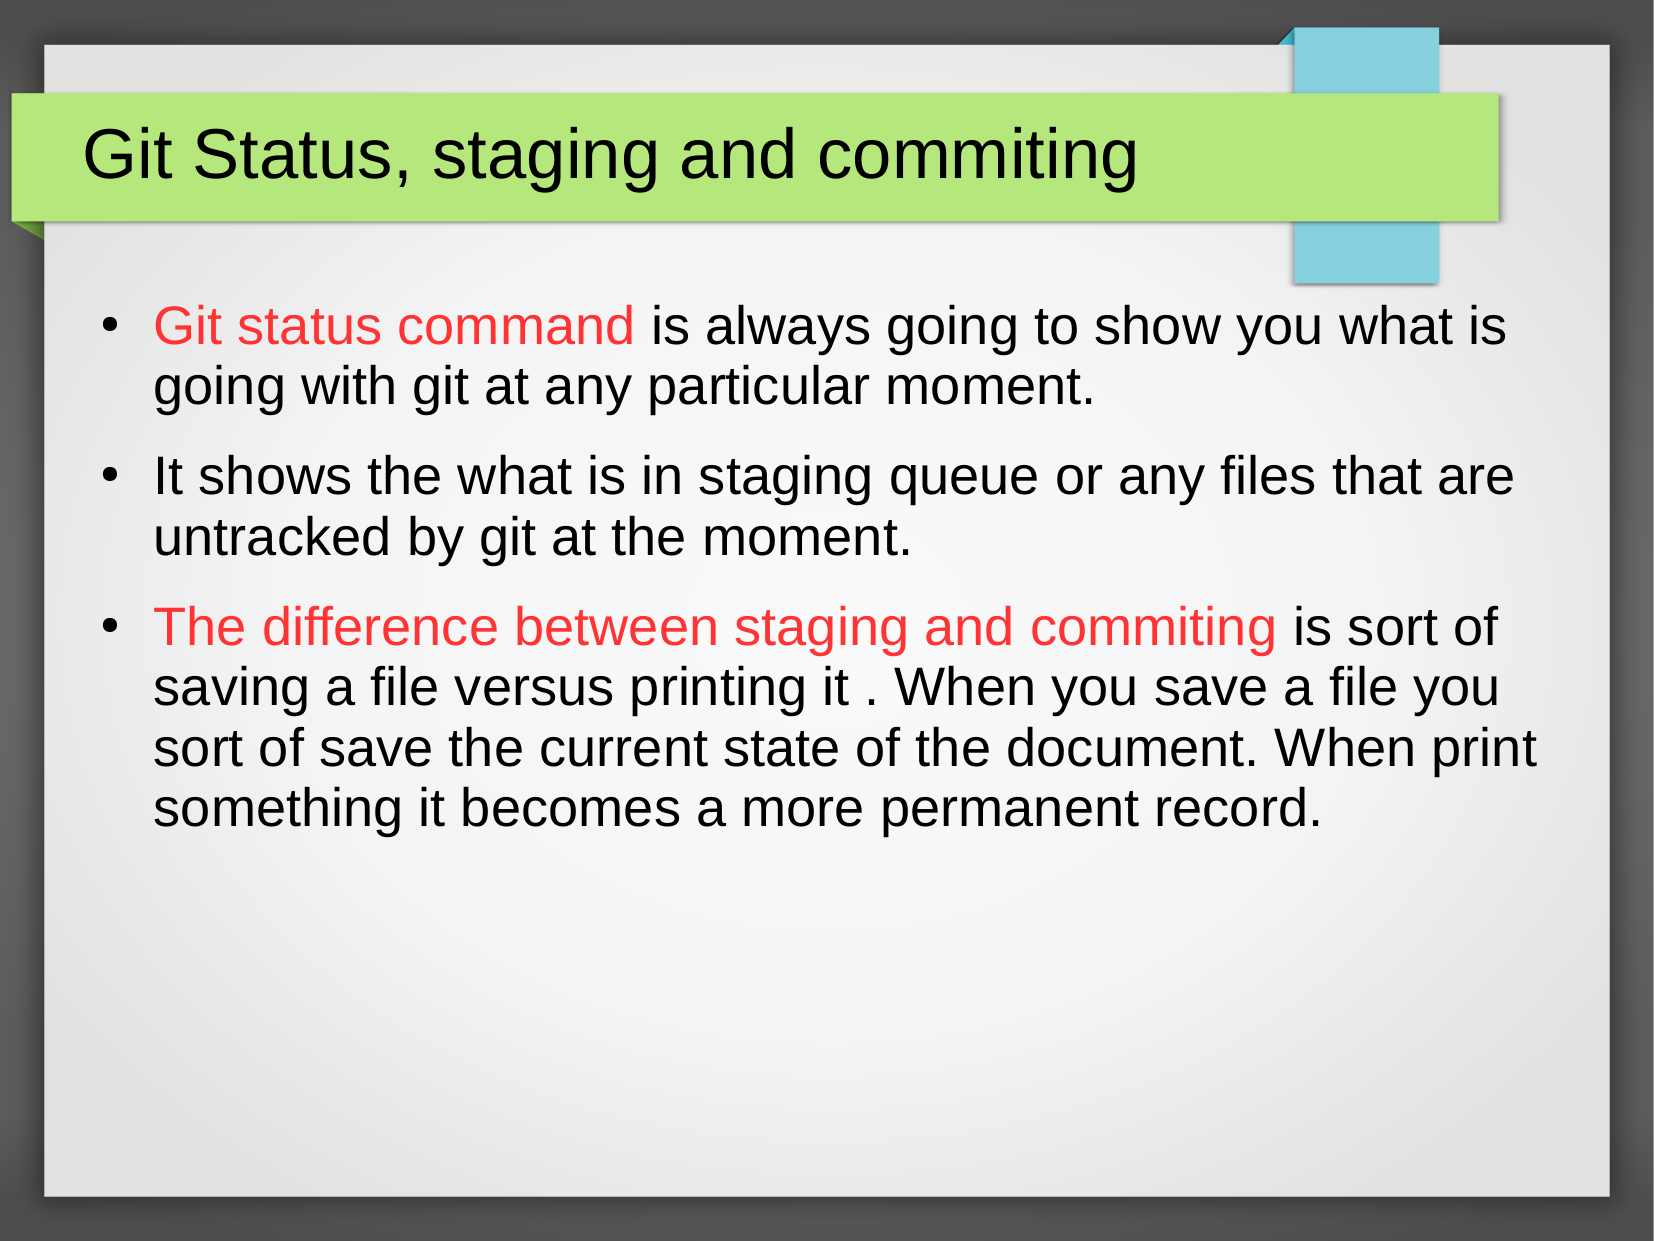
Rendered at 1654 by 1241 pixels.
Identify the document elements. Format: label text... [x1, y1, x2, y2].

picture [0, 0, 1654, 1241]
title Git Status, staging and commiting [82, 94, 1264, 213]
list Git status command is always going to show you what is going with git at any particular moment. It shows the what is in staging queue or any files that are untracked by git at the moment. The difference between staging and commiting is sort of saving a file versus printing it . When you save a file you sort of save the current state of the document. When print something it becomes a more permanent record. [82, 295, 1571, 1015]
